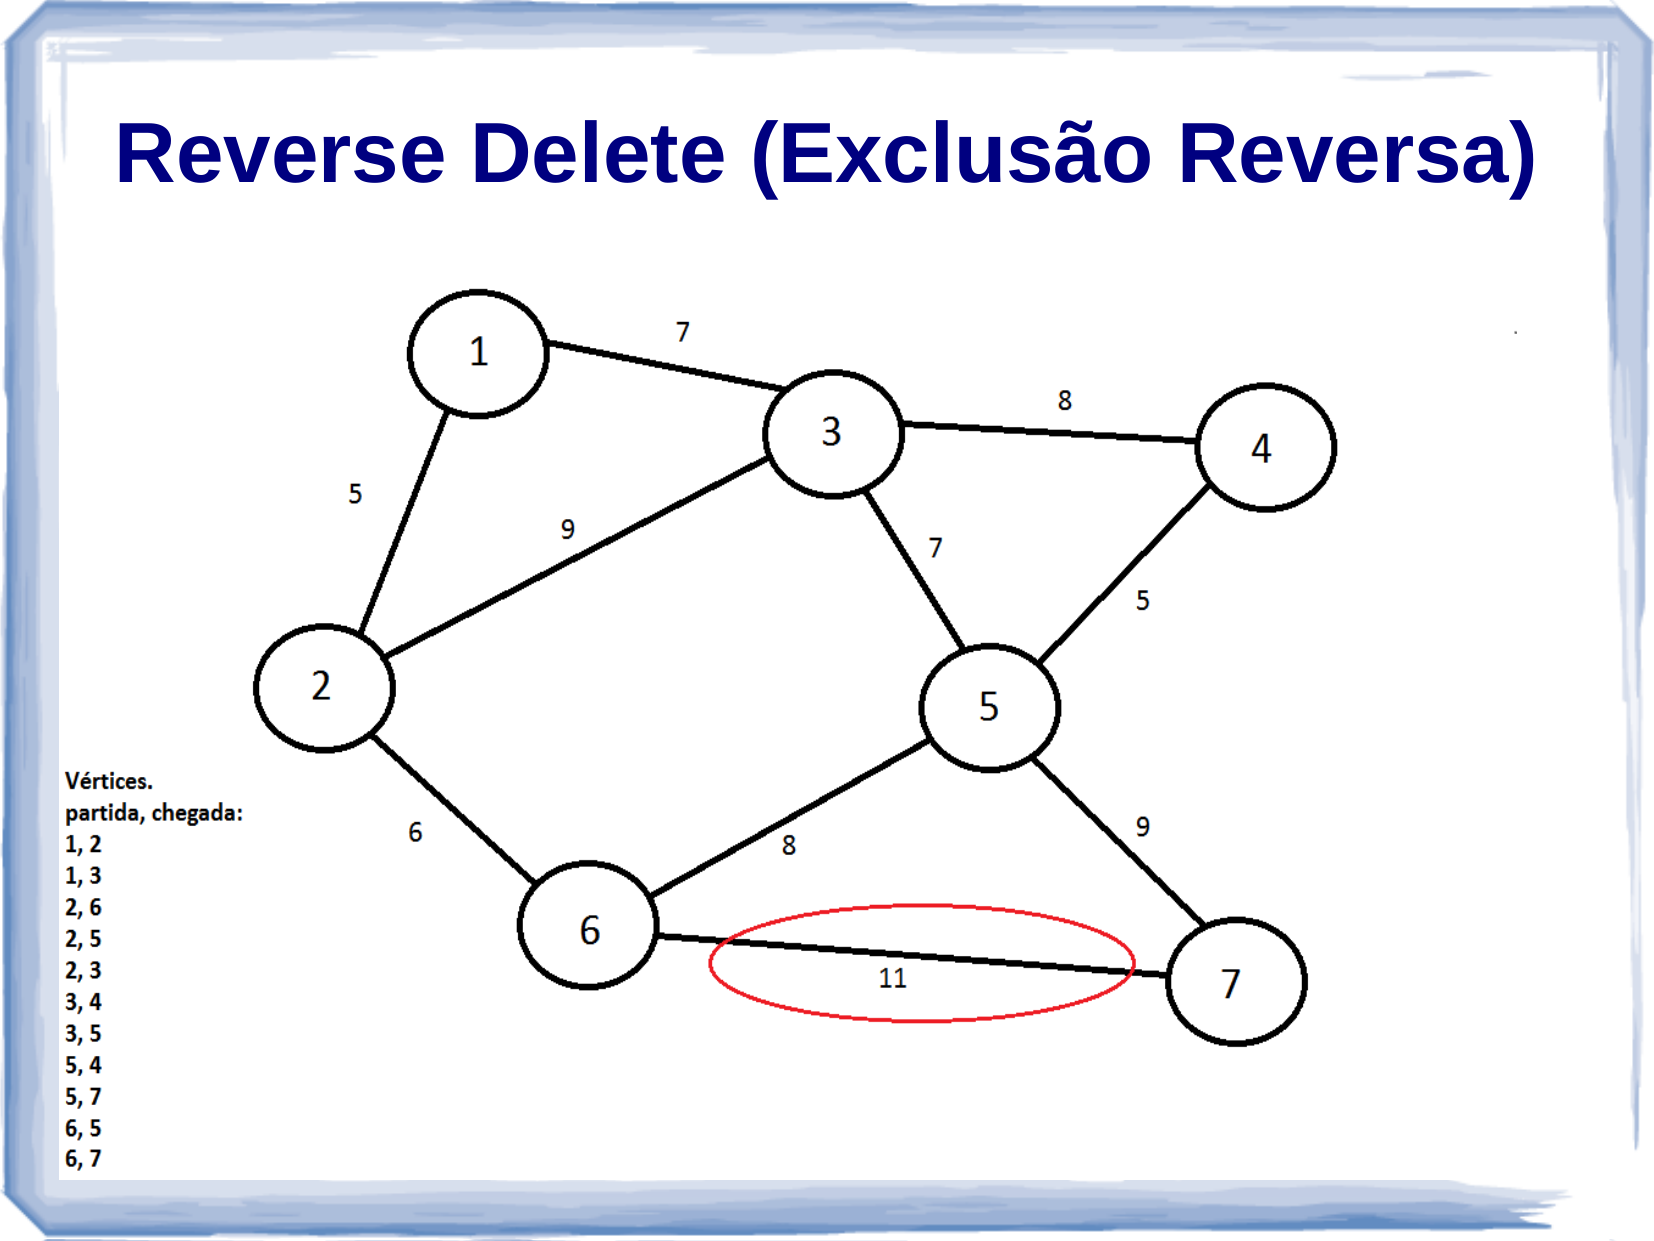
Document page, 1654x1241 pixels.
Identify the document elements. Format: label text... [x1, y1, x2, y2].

picture [0, 0, 1654, 1241]
title Reverse Delete (Exclusão Reversa) [82, 49, 1571, 222]
